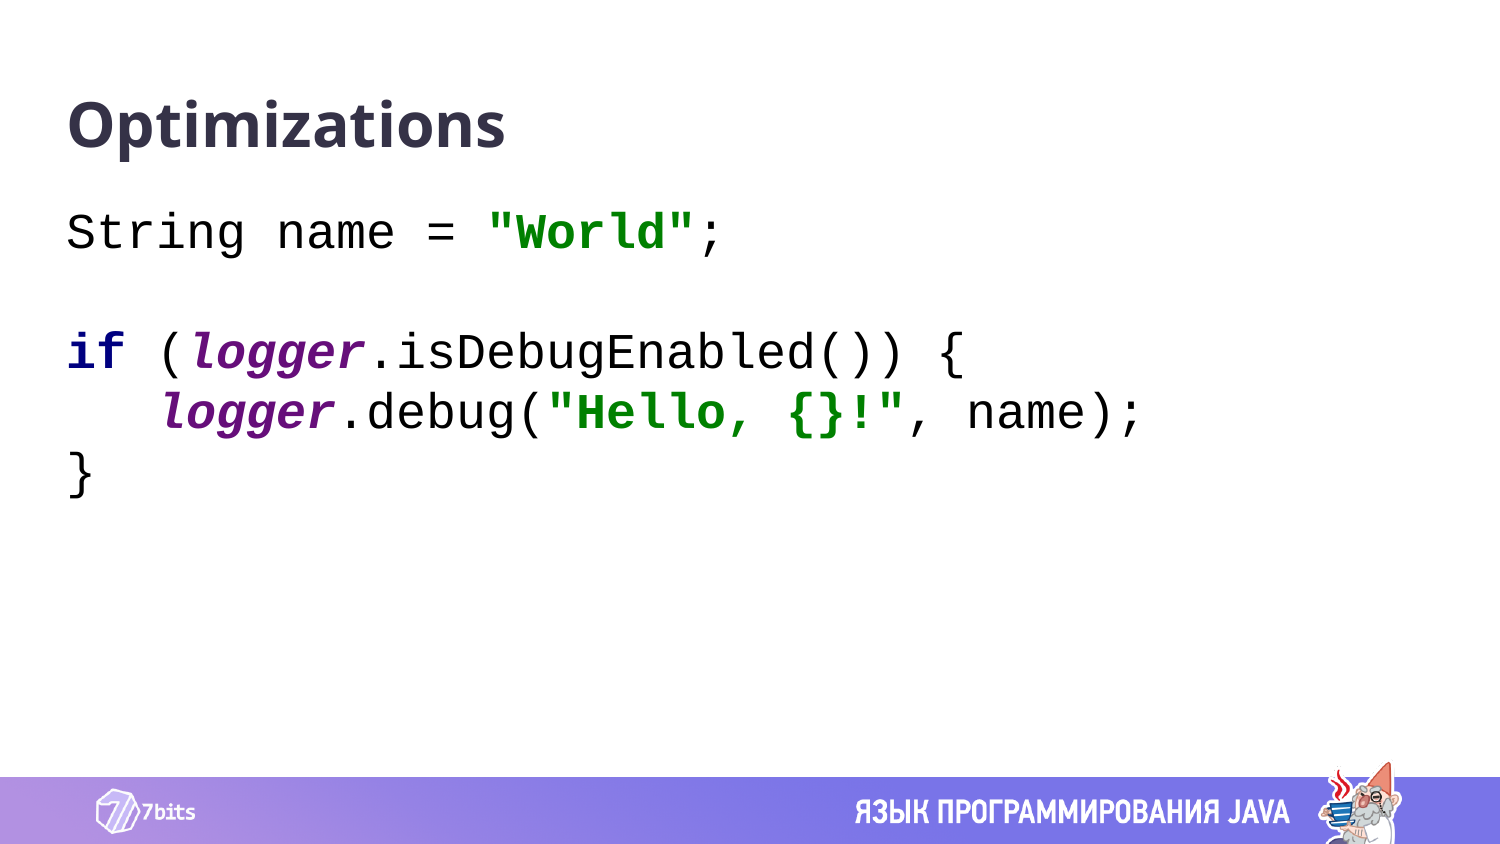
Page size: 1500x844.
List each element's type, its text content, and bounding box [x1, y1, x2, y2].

list String name = "World"; if (logger.isDebugEnabled()) { logger.debug("Hello, {}!", name); } [51, 184, 1449, 745]
picture [0, 717, 1500, 844]
title Optimizations [51, 69, 1449, 164]
